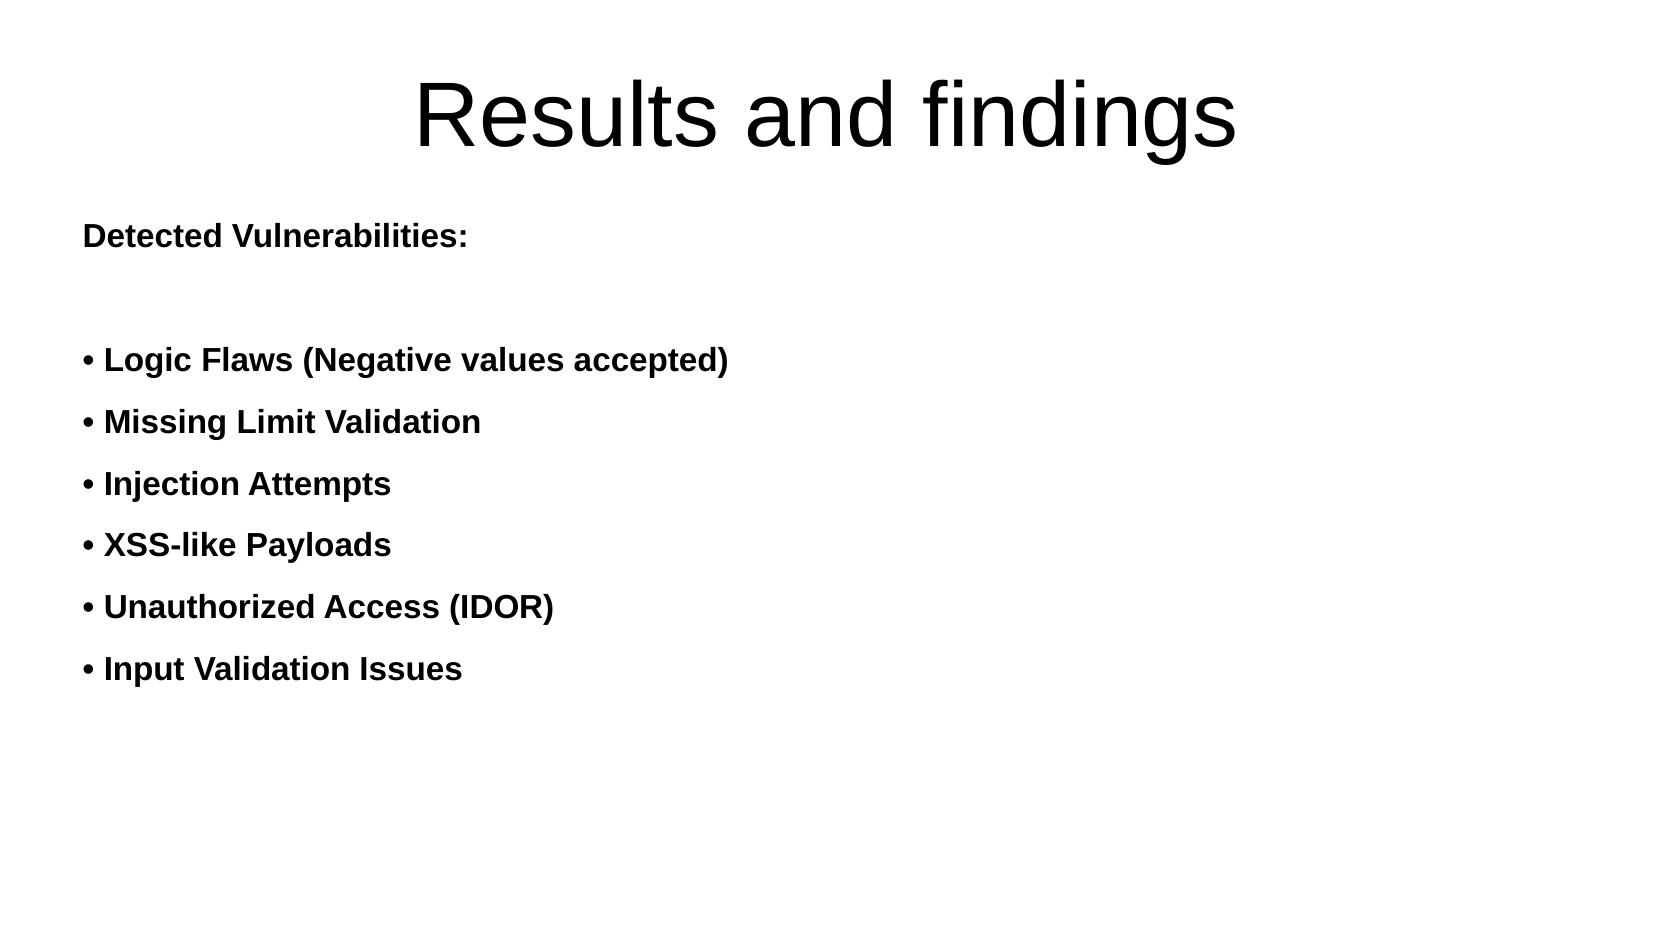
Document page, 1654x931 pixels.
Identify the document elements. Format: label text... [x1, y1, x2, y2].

title Results and findings [82, 37, 1571, 193]
list Detected Vulnerabilities: • Logic Flaws (Negative values accepted) • Missing Limit Validation • Injection Attempts • XSS-like Payloads • Unauthorized Access (IDOR) • Input Validation Issues [82, 217, 1571, 758]
